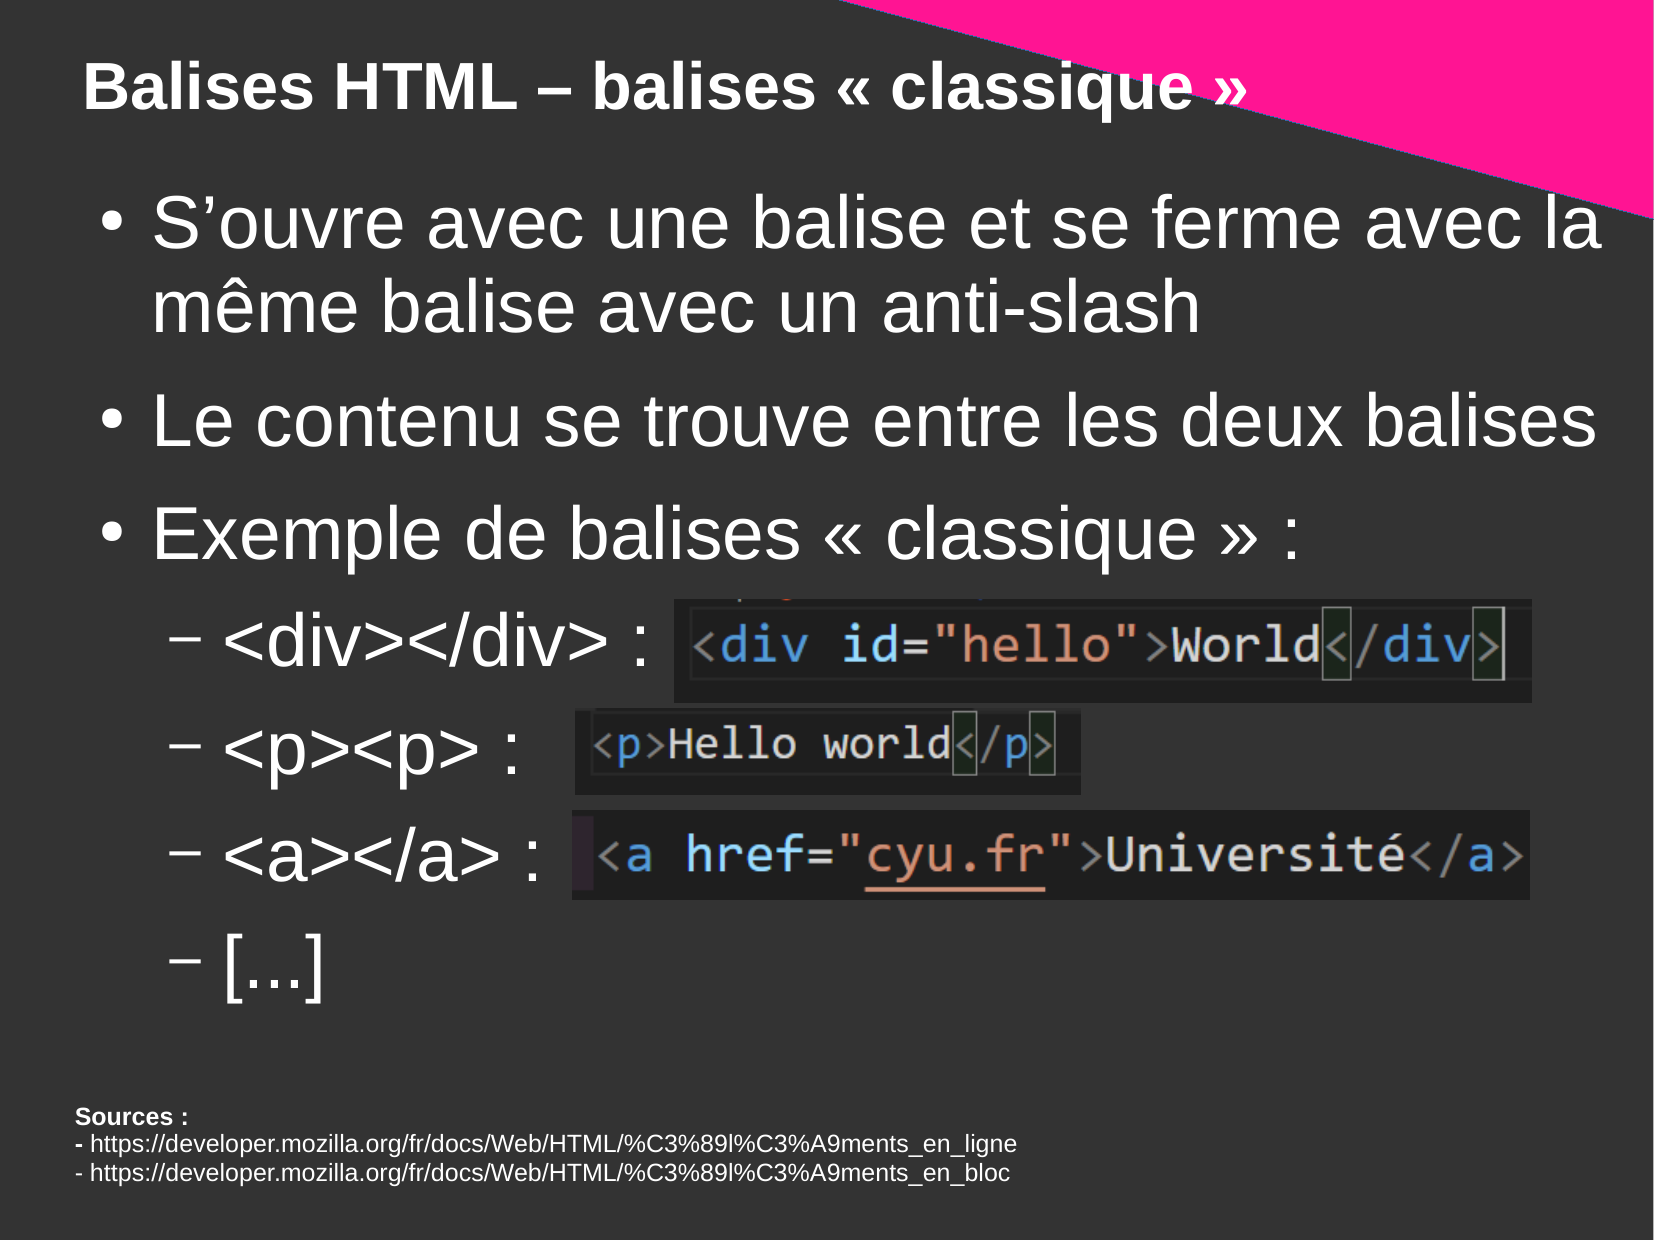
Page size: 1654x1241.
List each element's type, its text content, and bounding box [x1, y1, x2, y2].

picture [575, 708, 1081, 795]
picture [674, 599, 1532, 703]
picture [572, 810, 1530, 900]
title Balises HTML – balises « classique » [82, 49, 1571, 162]
list S’ouvre avec une balise et se ferme avec la même balise avec un anti-slash Le contenu se trouve entre les deux balises Exemple de balises « classique » : <div></div> : <p><p> : <a></a> : [...] [80, 180, 1620, 1035]
text_box [839, 0, 1654, 220]
text_box Sources : - https://developer.mozilla.org/fr/docs/Web/HTML/%C3%89l%C3%A9ments_en_ligne - https://developer.mozilla.org/fr/docs/Web/HTML/%C3%89l%C3%A9ments_en_bloc [59, 1094, 1546, 1227]
